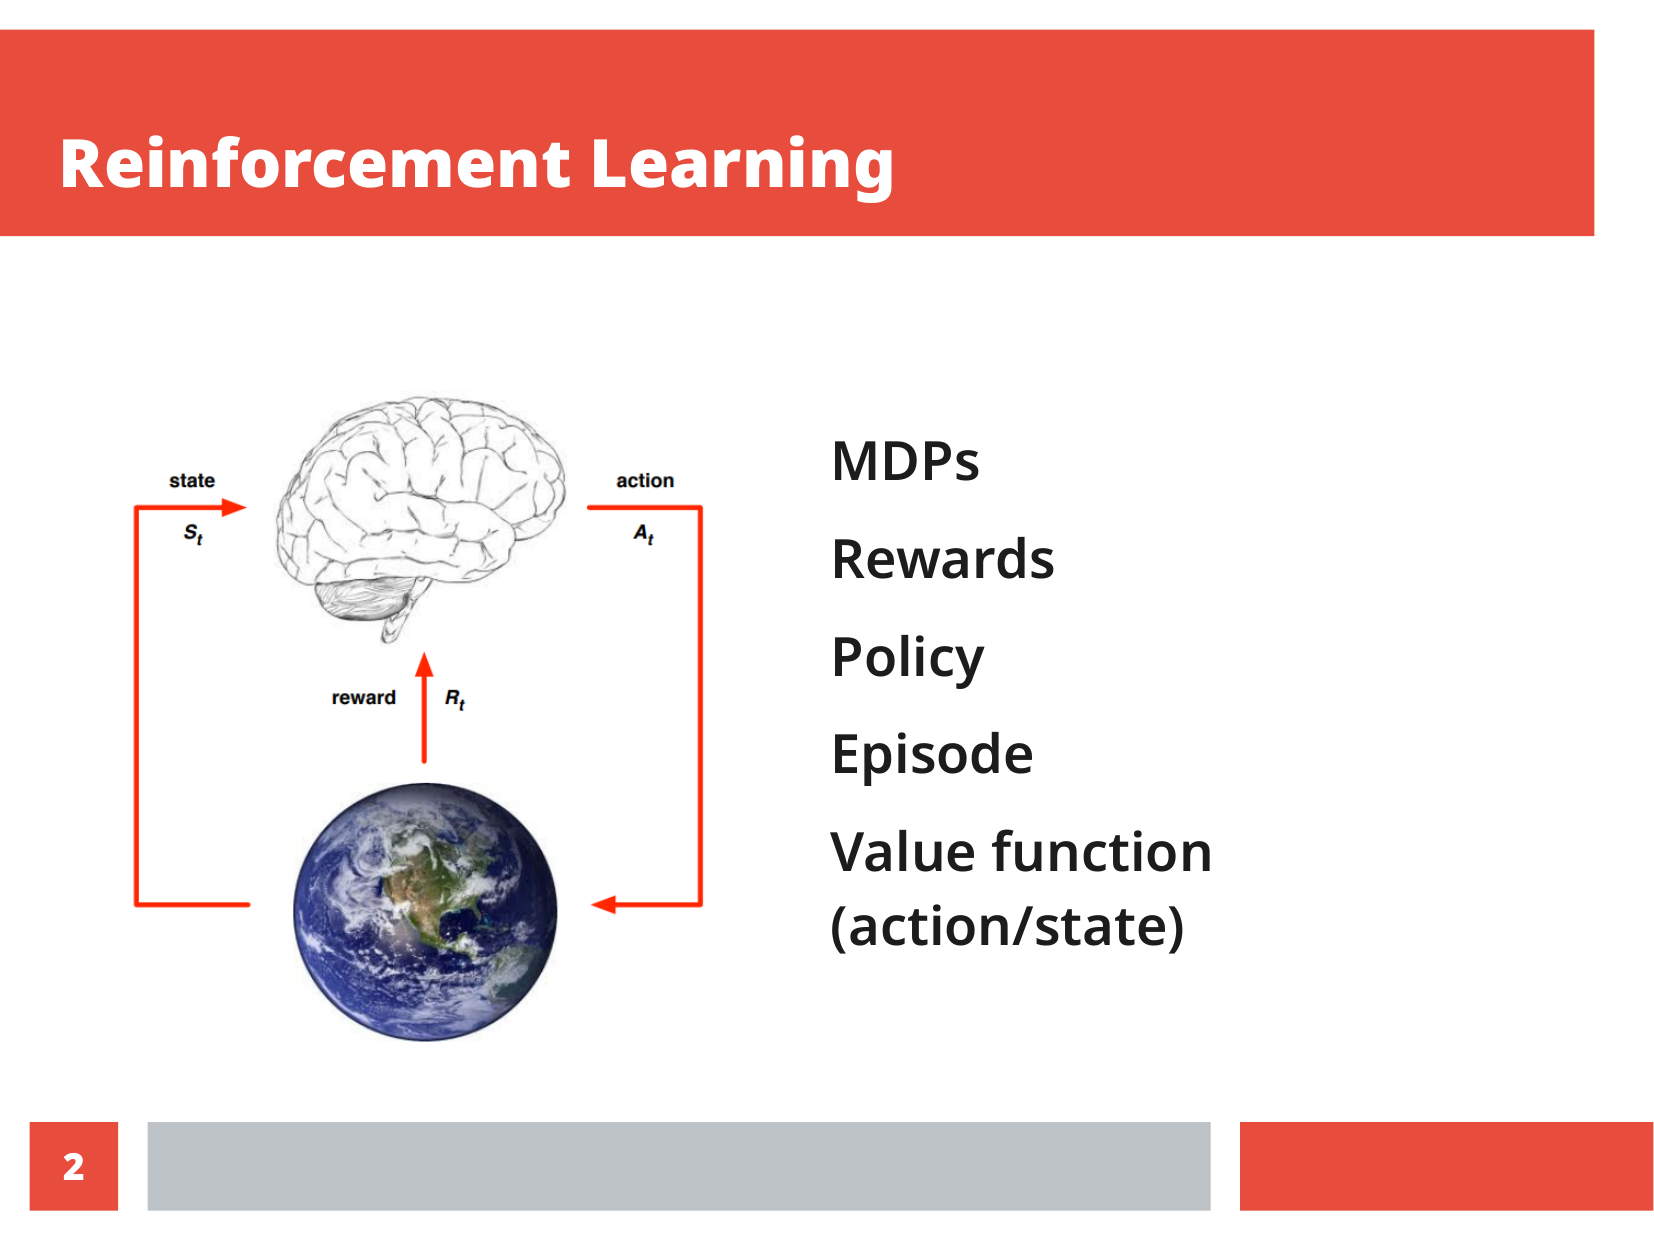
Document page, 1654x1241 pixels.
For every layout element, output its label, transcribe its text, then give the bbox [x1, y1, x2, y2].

title Reinforcement Learning [59, 59, 1595, 207]
list MDPs Rewards Policy Episode Value function (action/state) [830, 324, 1566, 1093]
picture [94, 324, 759, 1093]
